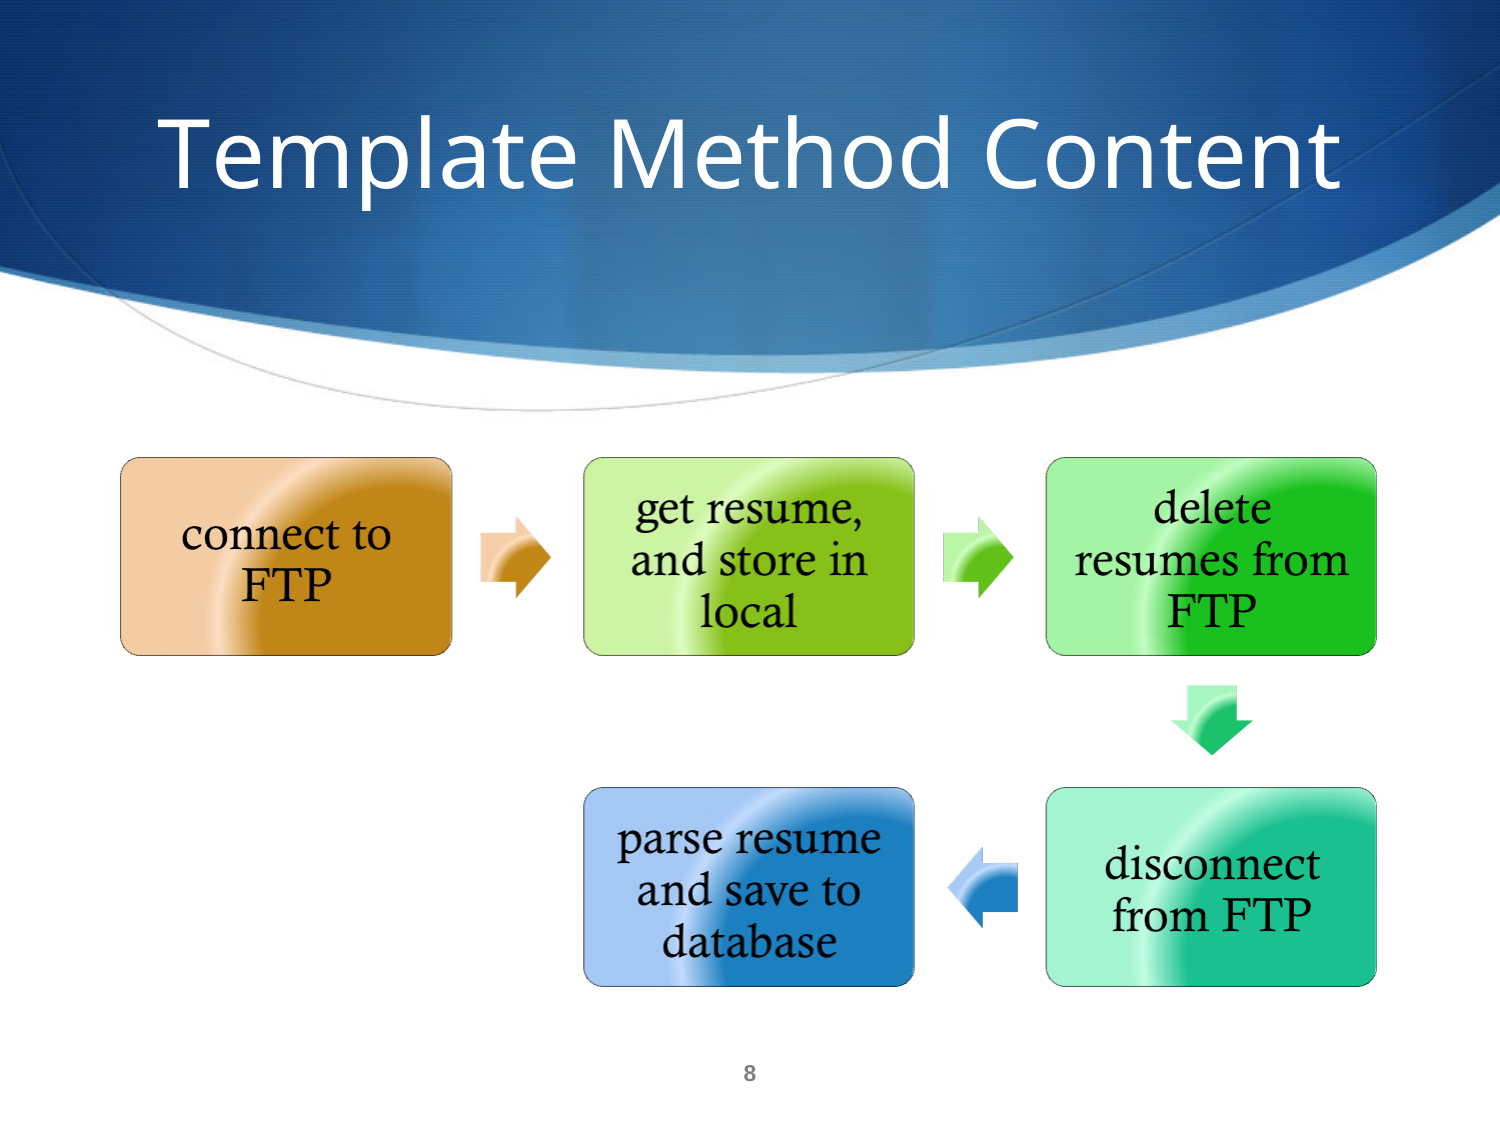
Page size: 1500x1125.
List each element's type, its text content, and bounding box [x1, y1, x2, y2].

text_box <number> [706, 1042, 794, 1103]
title Template Method Content [75, 56, 1426, 244]
picture [0, 0, 1500, 1125]
